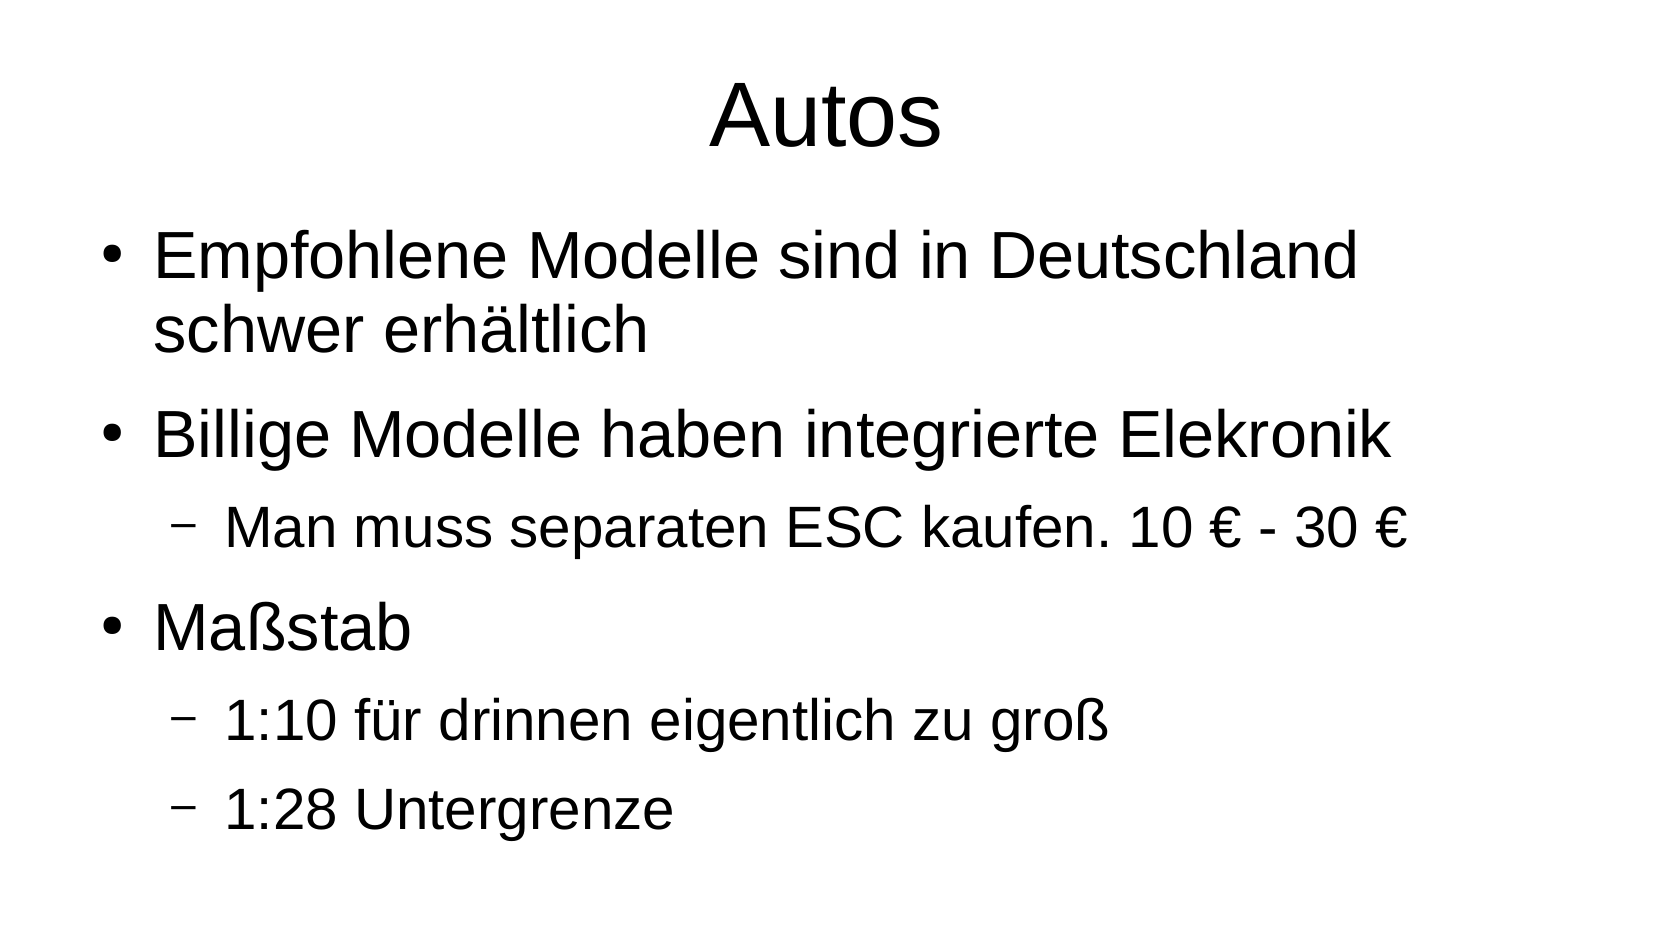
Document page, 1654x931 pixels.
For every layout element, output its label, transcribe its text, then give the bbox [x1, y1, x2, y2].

list Empfohlene Modelle sind in Deutschland schwer erhältlich Billige Modelle haben integrierte Elekronik Man muss separaten ESC kaufen. 10 € - 30 € Maßstab 1:10 für drinnen eigentlich zu groß 1:28 Untergrenze [82, 217, 1571, 910]
title Autos [82, 37, 1571, 193]
